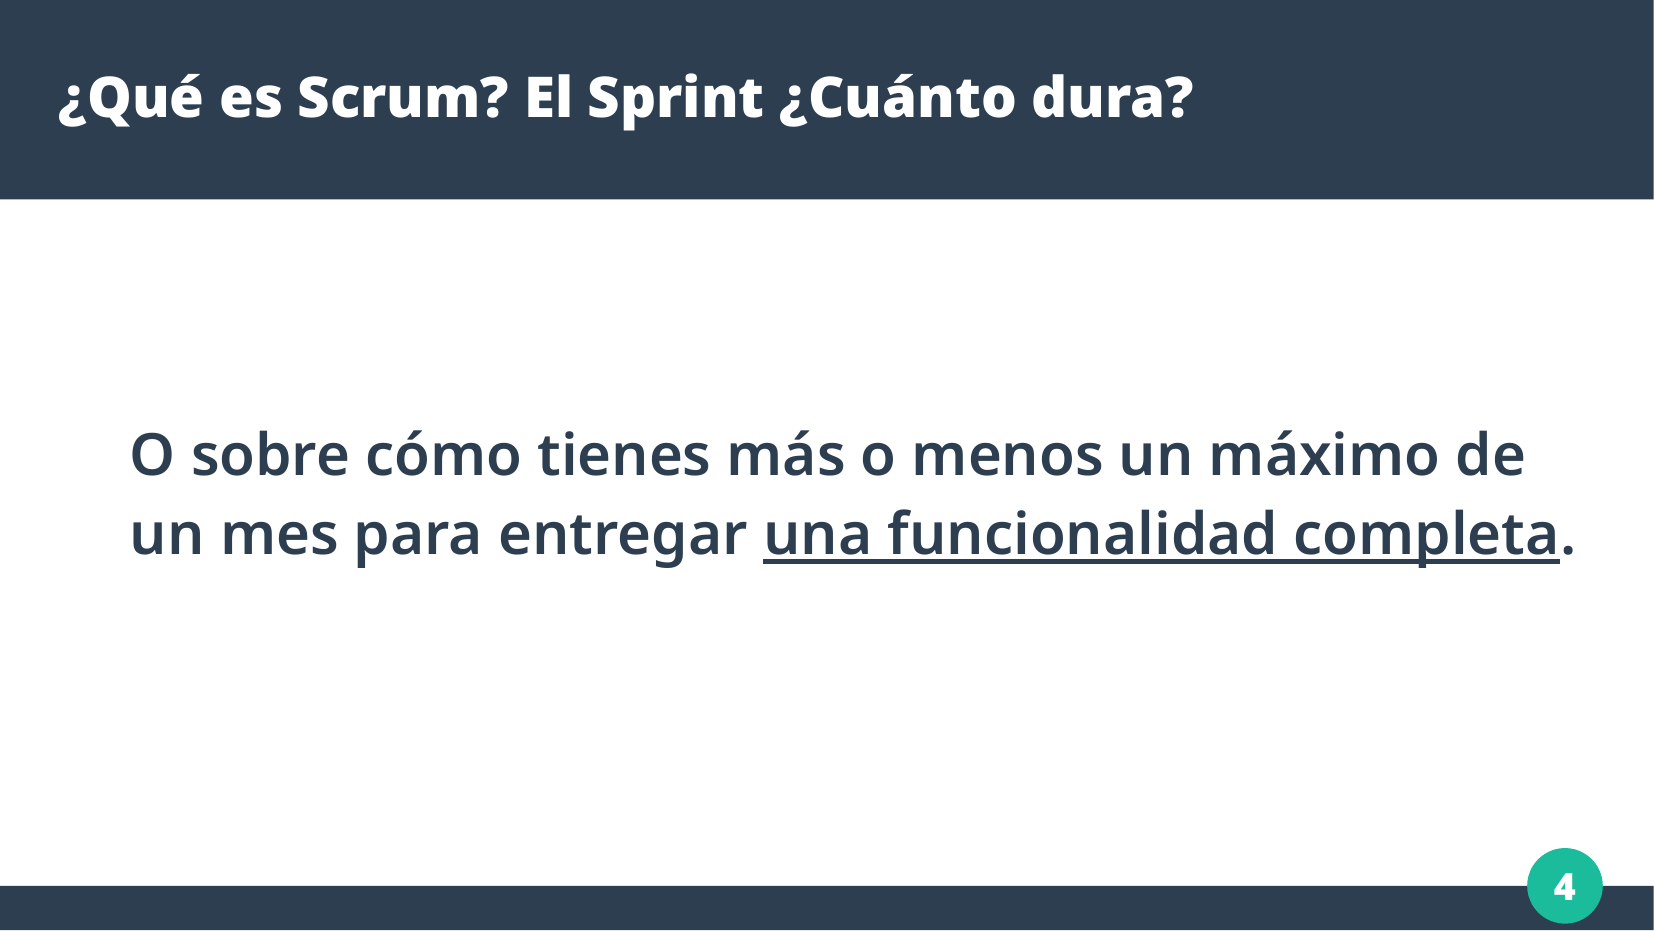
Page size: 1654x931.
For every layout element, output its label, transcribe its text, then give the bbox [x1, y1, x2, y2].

title ¿Qué es Scrum? El Sprint ¿Cuánto dura? [59, 37, 1595, 155]
list O sobre cómo tienes más o menos un máximo de un mes para entregar una funcionalidad completa. [59, 413, 1595, 827]
